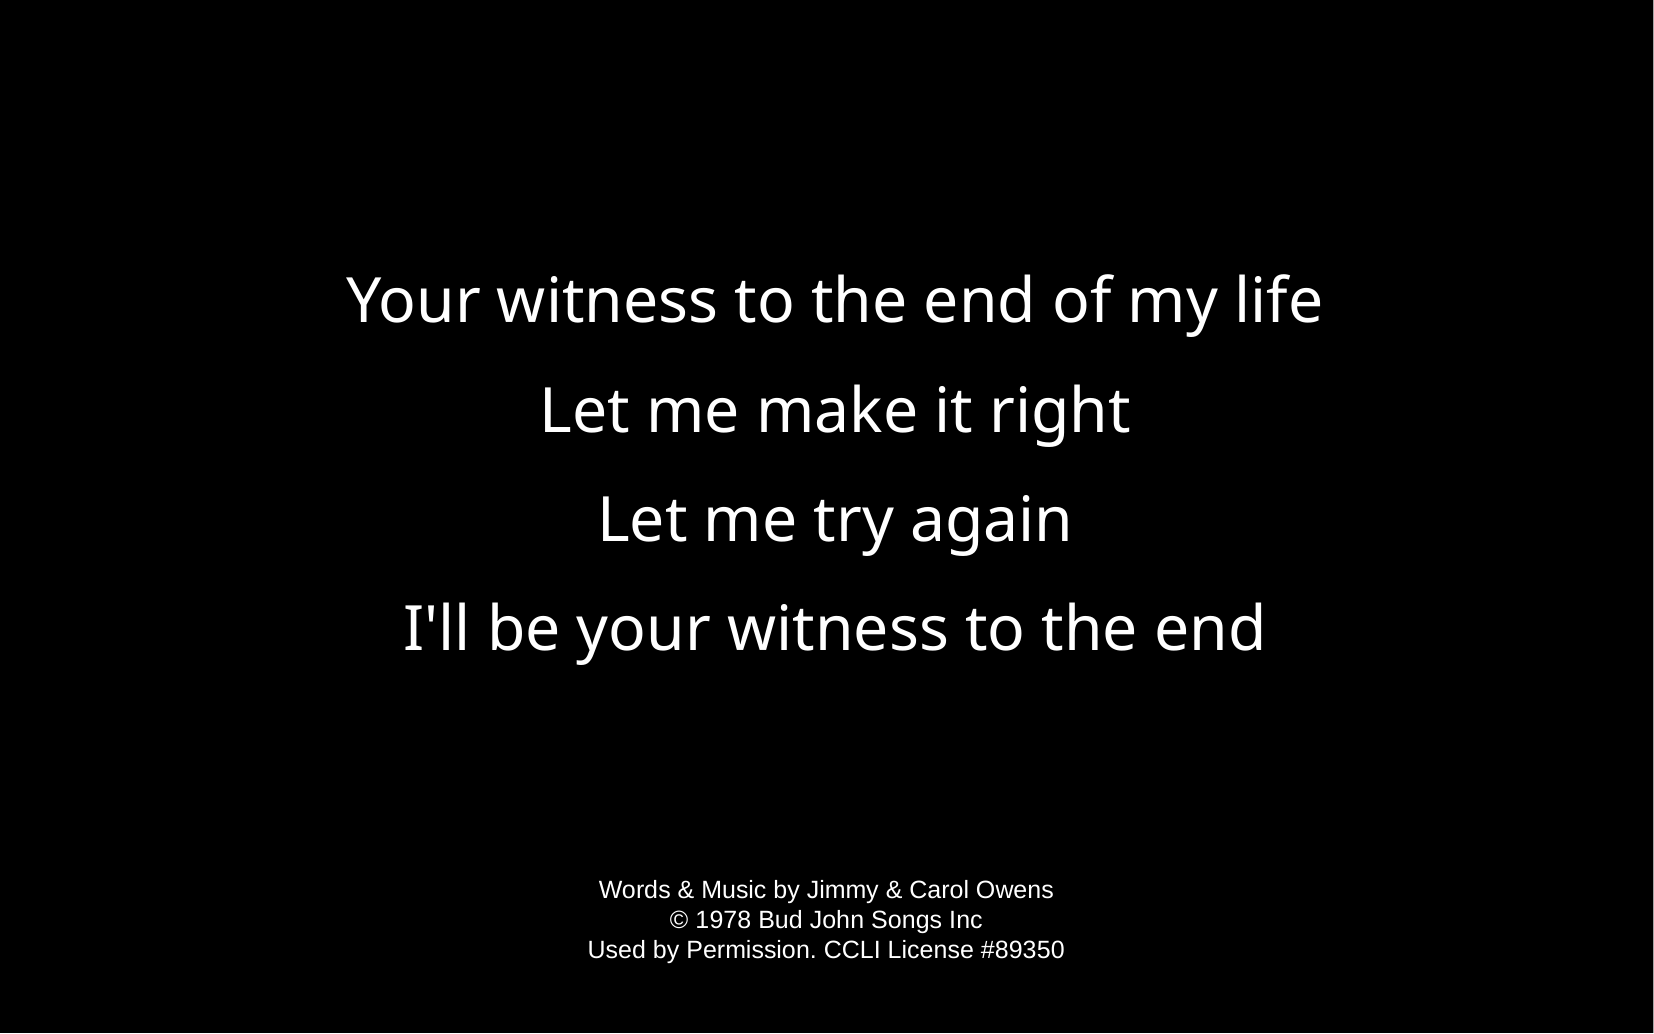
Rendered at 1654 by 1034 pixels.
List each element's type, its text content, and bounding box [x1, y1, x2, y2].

text_box Words & Music by Jimmy & Carol Owens © 1978 Bud John Songs Inc Used by Permission. CCLI License #89350 [82, 866, 1571, 972]
list Your witness to the end of my life Let me make it right Let me try again I'll be your witness to the end [0, 255, 1654, 1024]
